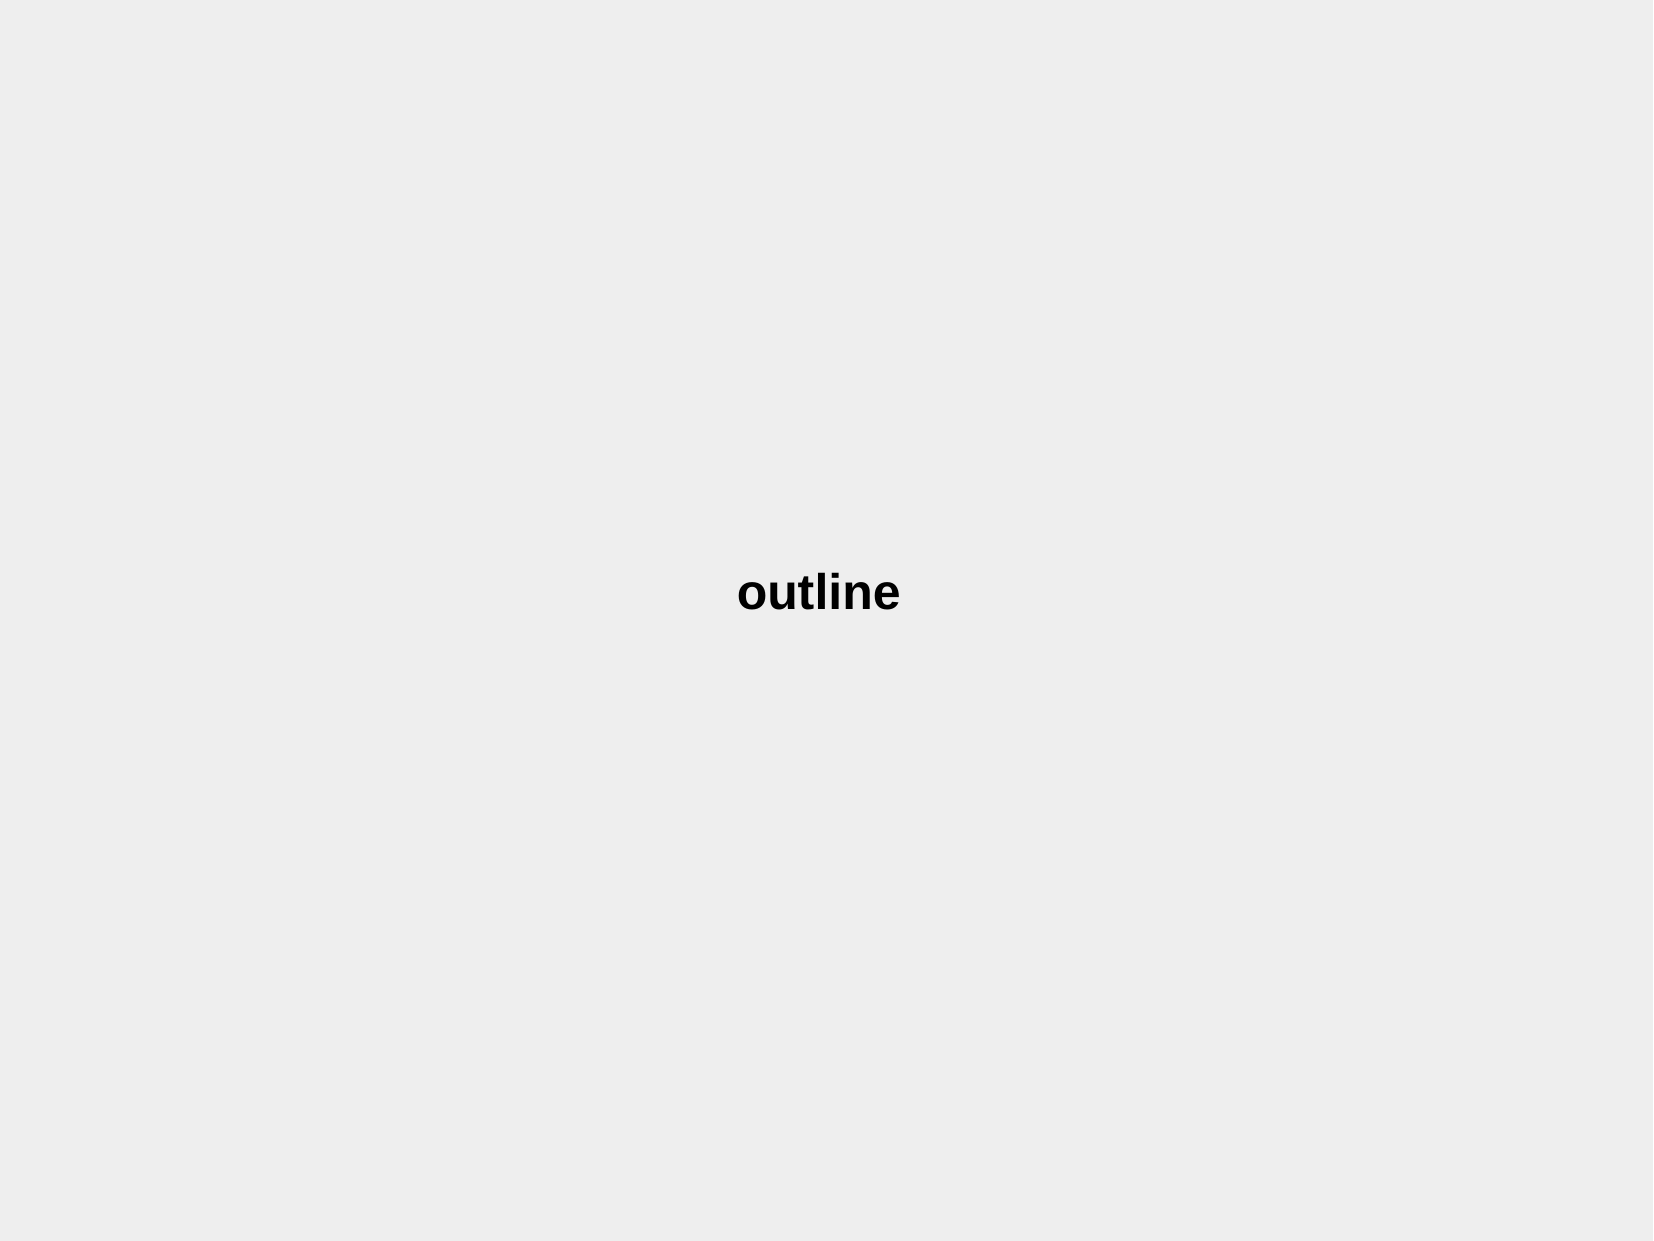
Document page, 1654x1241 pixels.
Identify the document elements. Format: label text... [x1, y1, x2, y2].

subtitle outline [75, 90, 1563, 1096]
